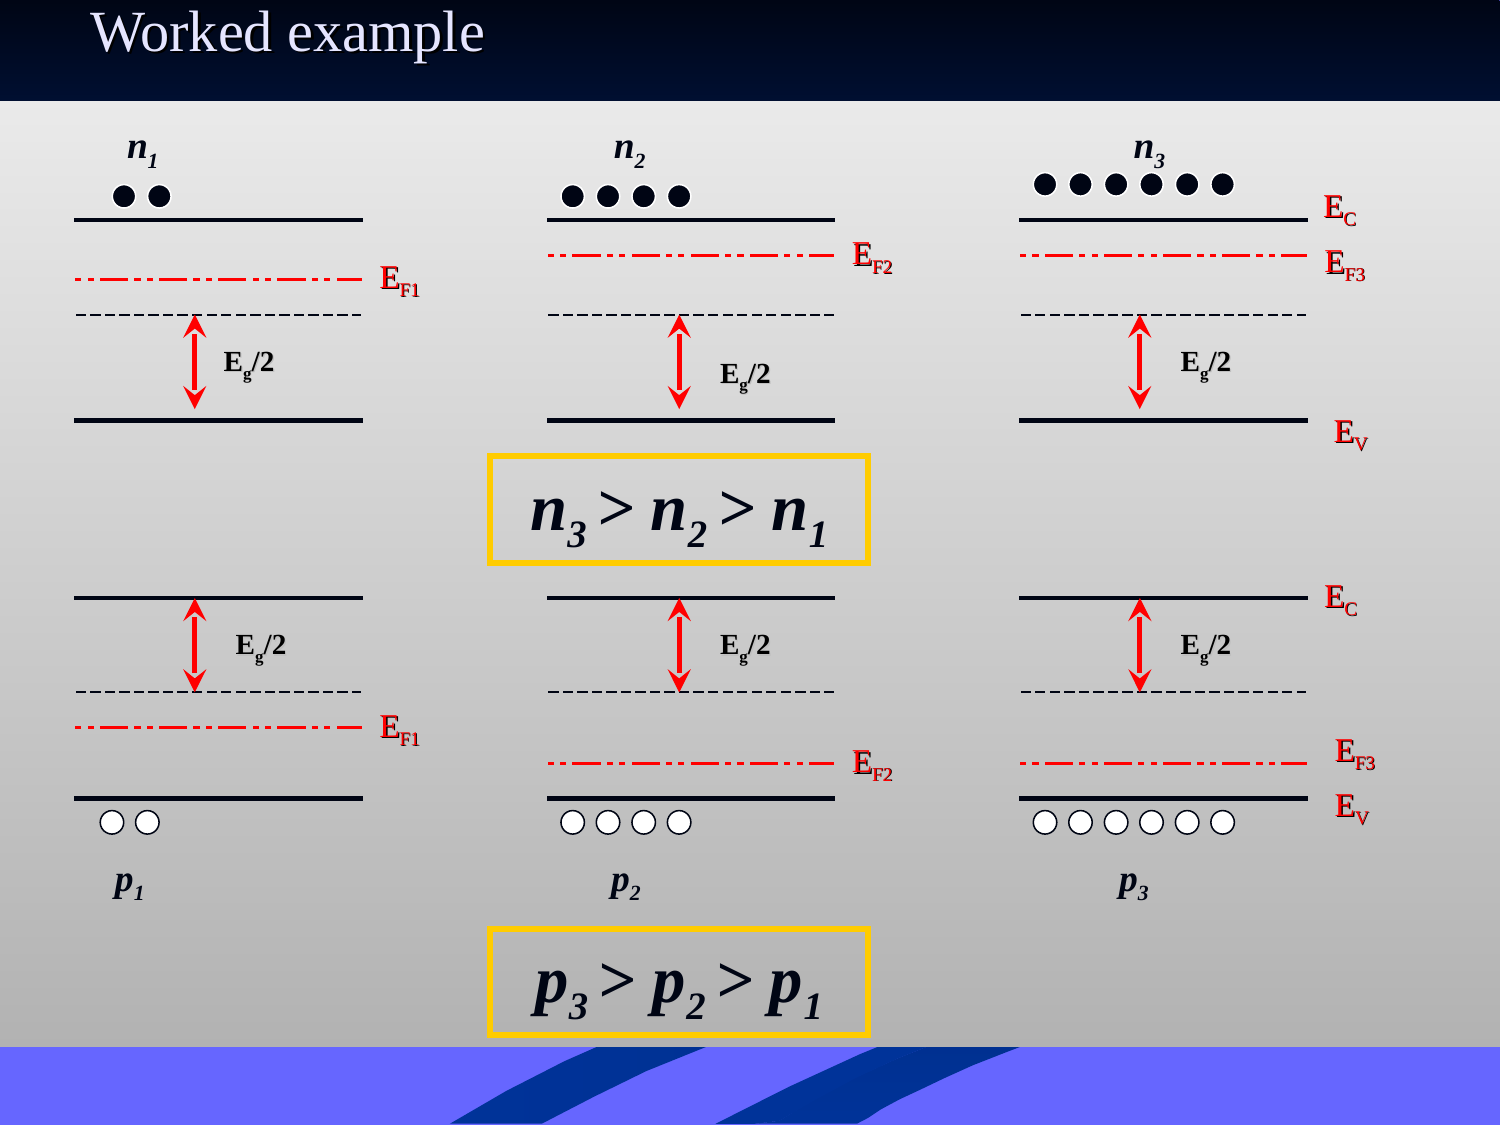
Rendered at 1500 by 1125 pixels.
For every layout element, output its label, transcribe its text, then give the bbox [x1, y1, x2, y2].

text_box EC [1308, 176, 1372, 238]
text_box Eg/2 [1165, 617, 1247, 674]
text_box p3 [1104, 846, 1199, 913]
text_box EF3 [1309, 231, 1381, 293]
text_box n1 [112, 113, 207, 181]
text_box n2 [599, 113, 661, 181]
text_box EV [1319, 781, 1384, 836]
text_box EC [1309, 566, 1373, 628]
text_box EF2 [837, 731, 908, 793]
text_box EF1 [364, 696, 436, 758]
text_box n3 > n2 > n1 [490, 456, 869, 563]
text_box EV [1318, 401, 1383, 462]
text_box p3 > p2 > p1 [490, 928, 869, 1036]
text_box Eg/2 [208, 334, 290, 391]
text_box Eg/2 [705, 346, 786, 402]
text_box Eg/2 [705, 617, 786, 674]
text_box EF1 [364, 247, 436, 309]
text_box [0, 101, 1500, 1047]
text_box Eg/2 [220, 617, 302, 674]
text_box Eg/2 [1165, 334, 1247, 391]
text_box p2 [596, 846, 691, 913]
title Worked example [75, 0, 1426, 126]
text_box n3 [1118, 113, 1181, 181]
text_box p1 [100, 846, 195, 913]
text_box EF3 [1319, 720, 1391, 781]
text_box EF2 [837, 223, 908, 285]
